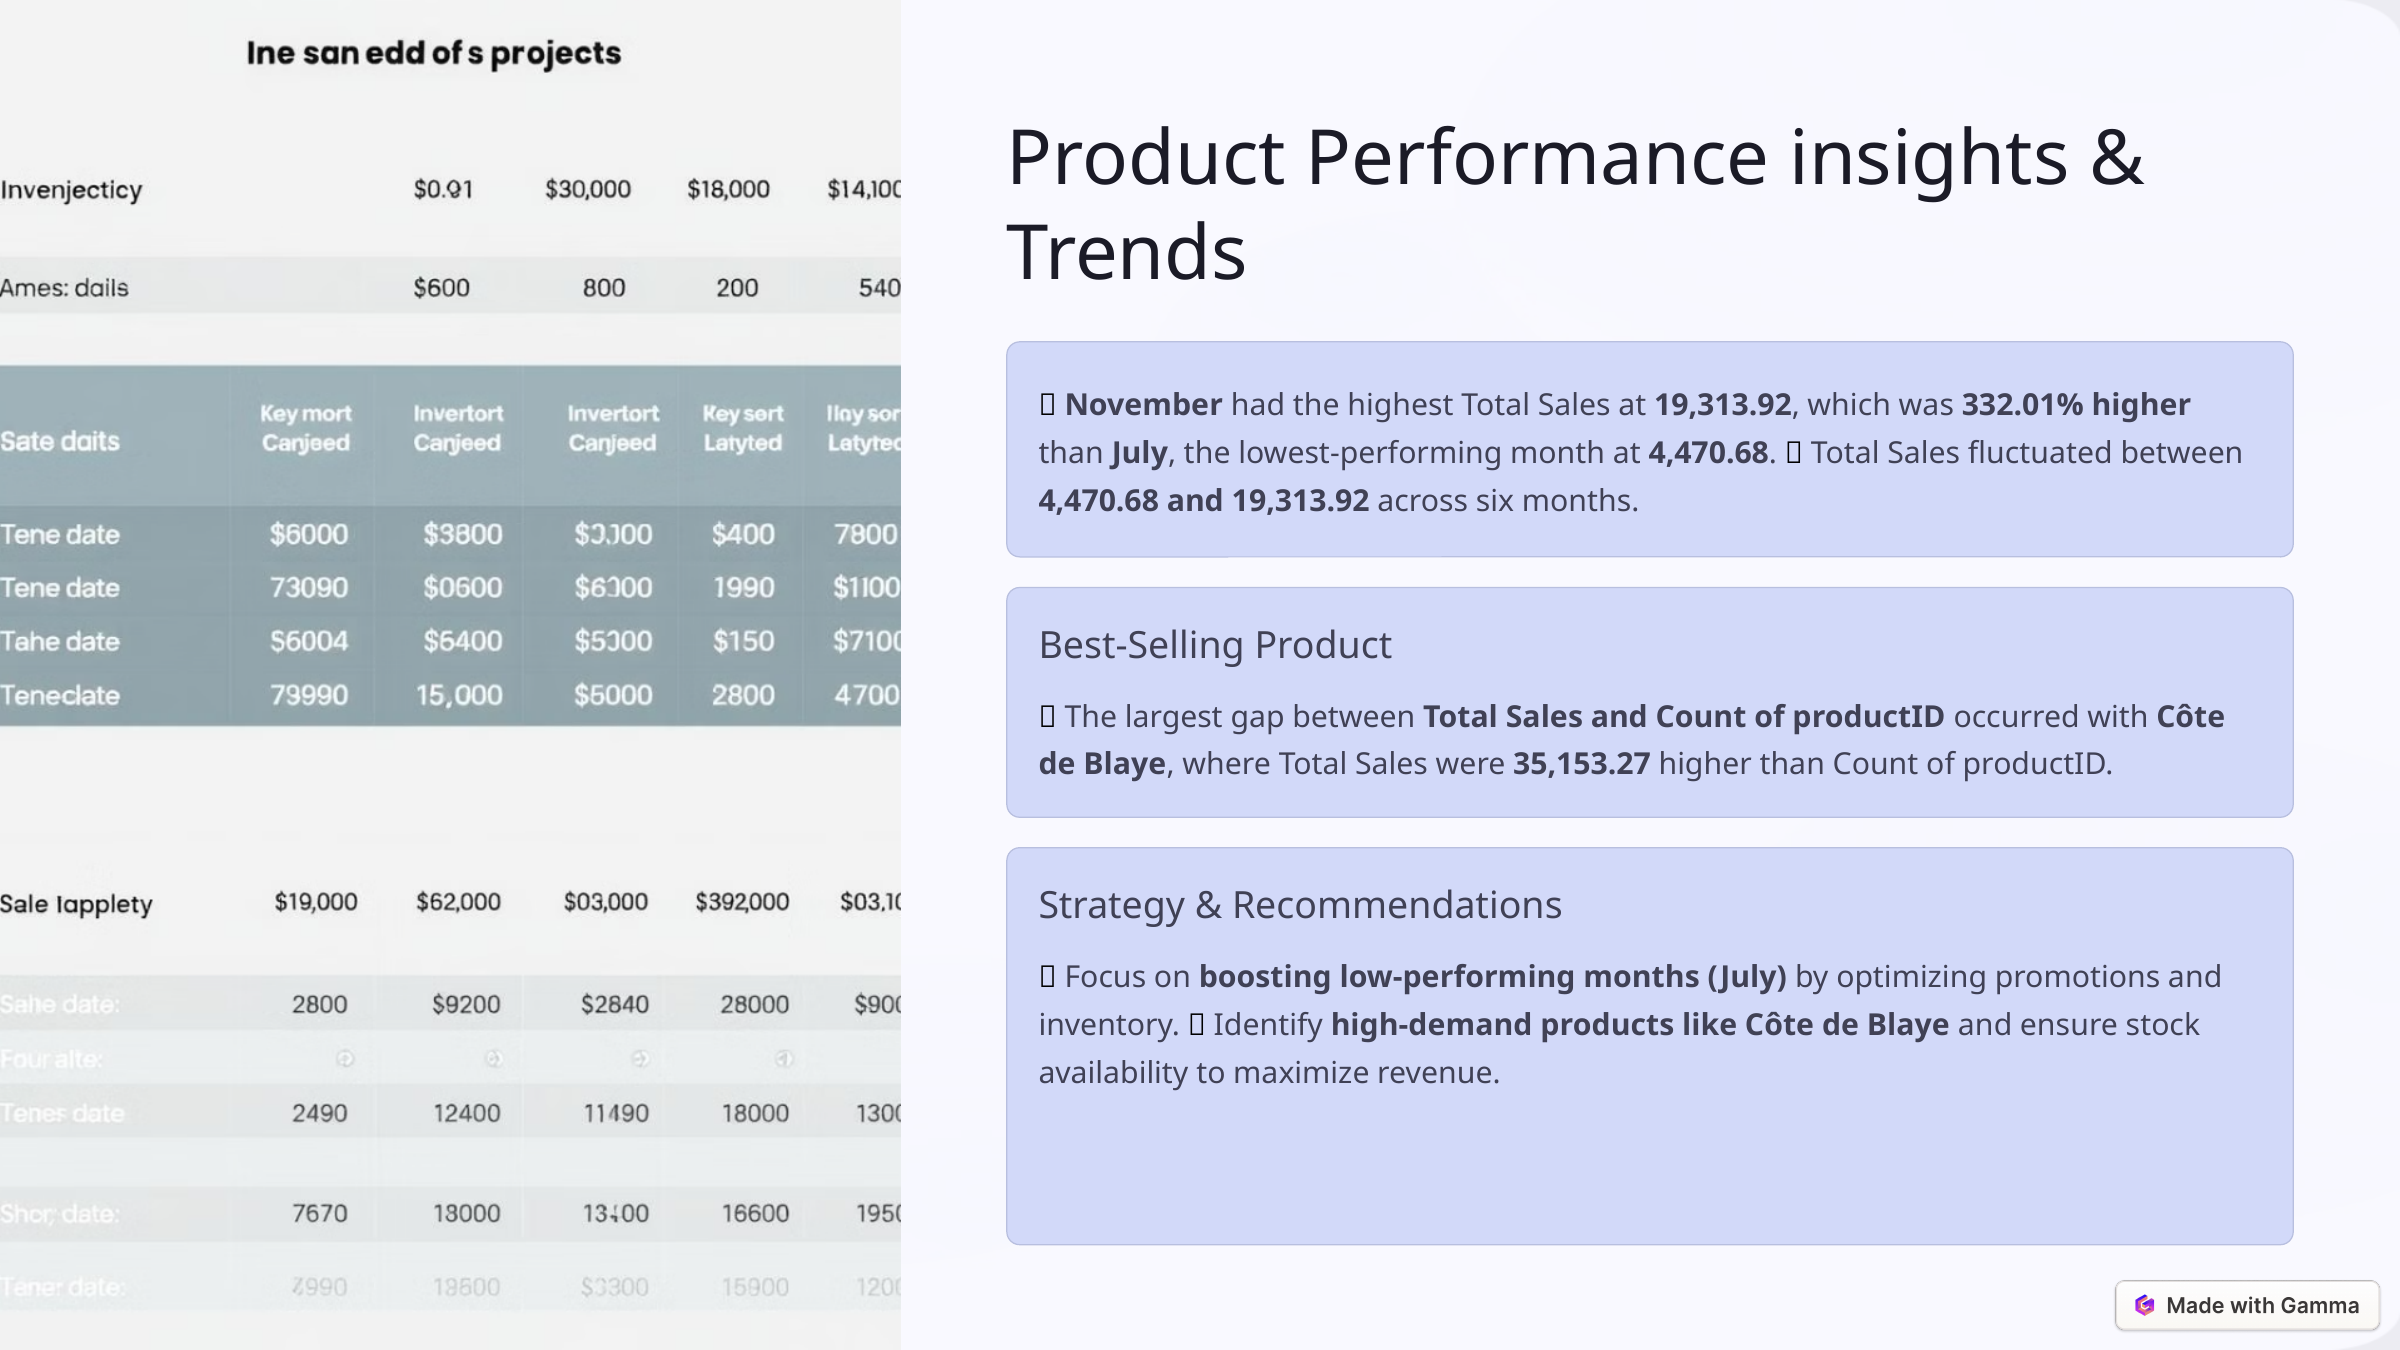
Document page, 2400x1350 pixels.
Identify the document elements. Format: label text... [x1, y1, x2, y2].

text_box ✅ November had the highest Total Sales at 19,313.92, which was 332.01% higher than July, the lowest-performing month at 4,470.68. ✅ Total Sales fluctuated between 4,470.68 and 19,313.92 across six months. [1039, 374, 2261, 525]
text_box [1006, 341, 2294, 557]
picture [0, 0, 901, 1350]
text_box Strategy & Recommendations [1039, 879, 1570, 927]
text_box [1006, 587, 2294, 818]
text_box Best-Selling Product [1039, 619, 1420, 667]
text_box [1006, 847, 2294, 1245]
text_box Product Performance insights & Trends [1007, 105, 2293, 296]
text_box ✅ The largest gap between Total Sales and Count of productID occurred with Côte de Blaye, where Total Sales were 35,153.27 higher than Count of productID. [1039, 685, 2261, 785]
text_box ✅ Focus on boosting low-performing months (July) by optimizing promotions and inventory. ✅ Identify high-demand products like Côte de Blaye and ensure stock availability to maximize revenue. [1039, 945, 2261, 1146]
